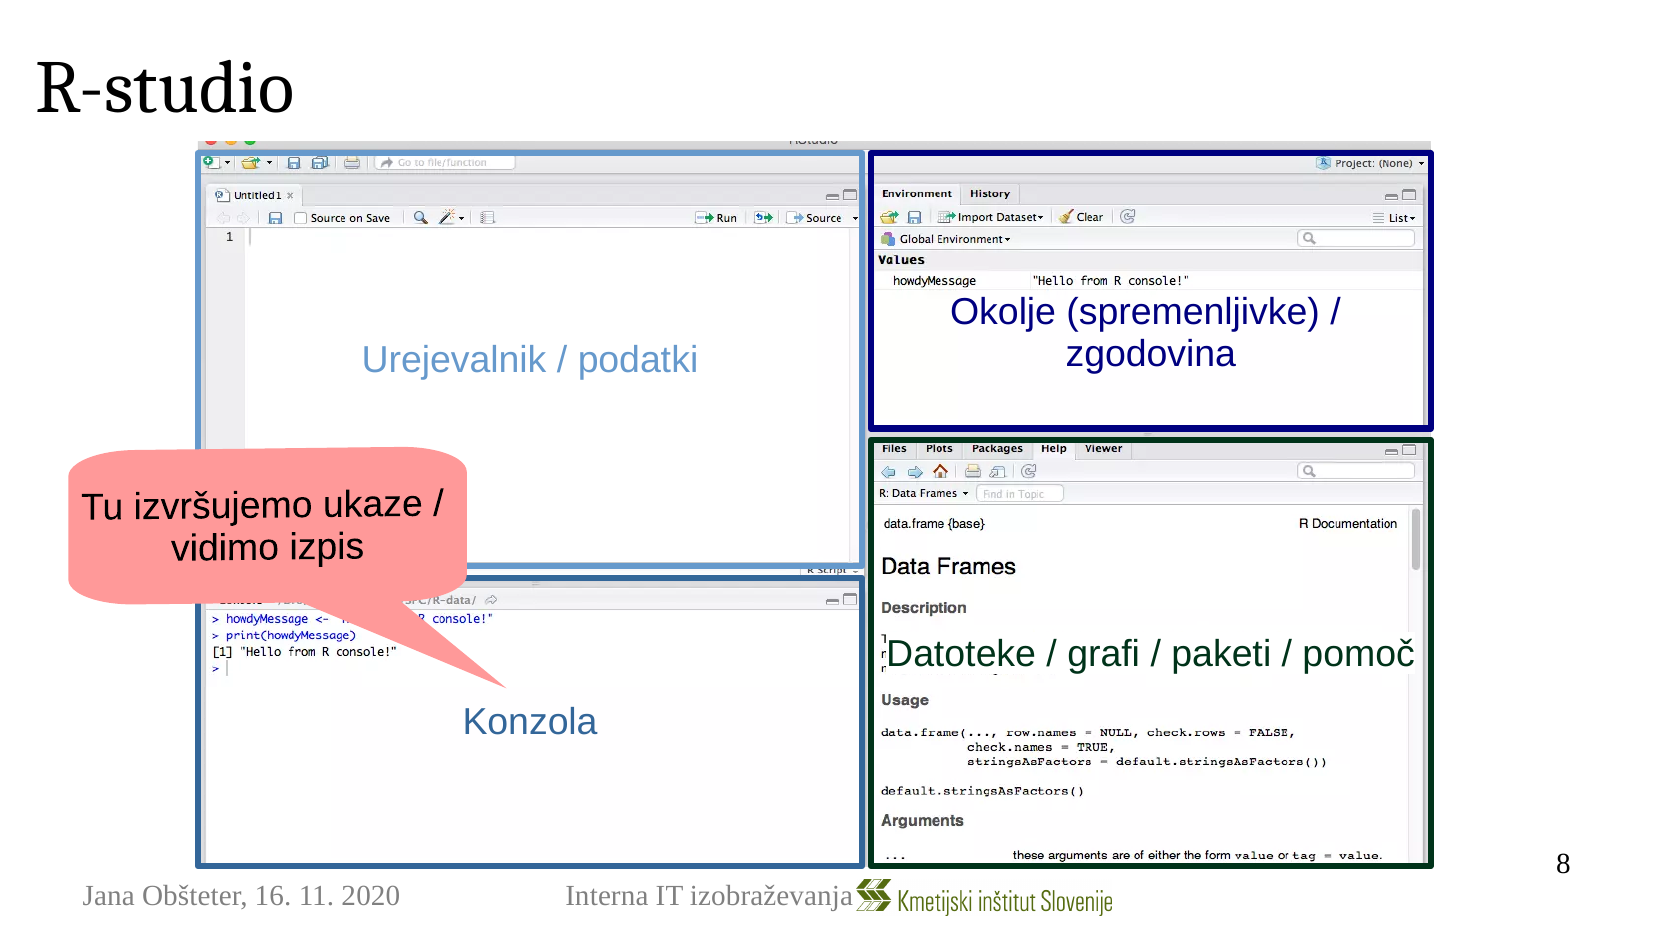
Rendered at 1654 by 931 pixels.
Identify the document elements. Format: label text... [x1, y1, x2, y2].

text_box Okolje (spremenljivke) / zgodovina [870, 153, 1431, 429]
title R-studio [35, 21, 1524, 154]
text_box Tu izvršujemo ukaze / vidimo izpis [68, 446, 507, 689]
picture [197, 141, 1431, 867]
text_box Datoteke / grafi / paketi / pomoč [870, 440, 1431, 866]
picture [856, 879, 1112, 916]
text_box Konzola [197, 577, 863, 866]
text_box Urejevalnik / podatki [197, 153, 863, 567]
